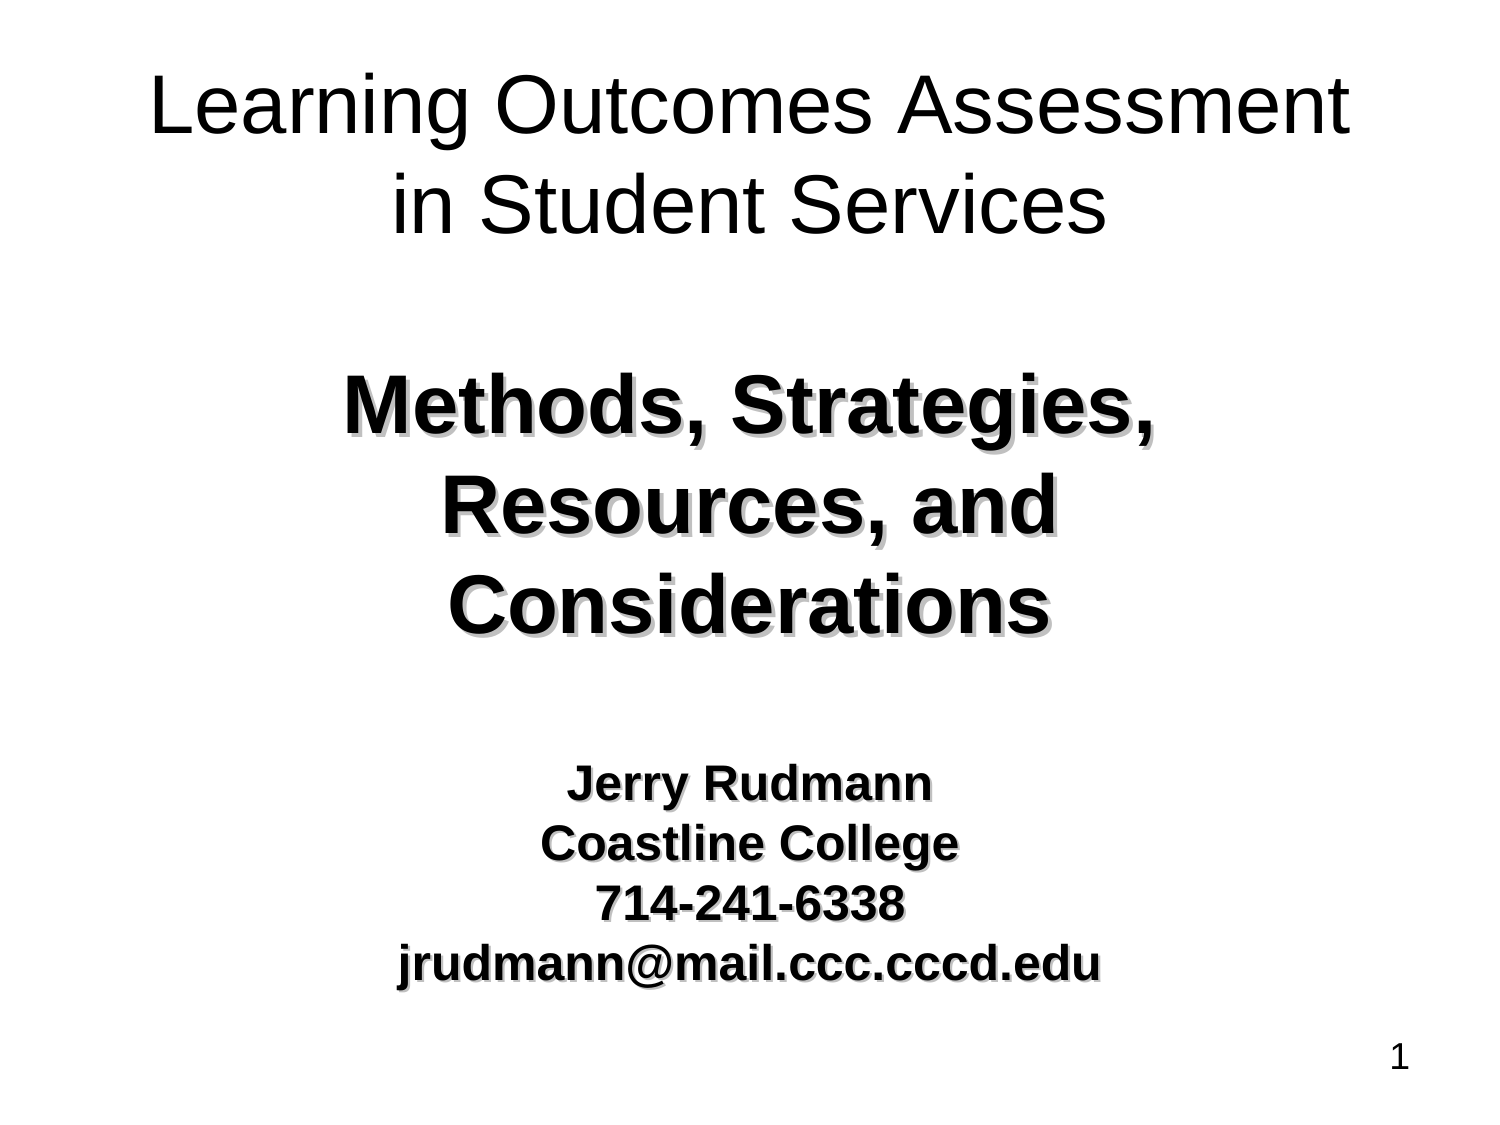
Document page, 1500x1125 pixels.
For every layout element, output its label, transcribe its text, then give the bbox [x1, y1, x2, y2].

title Learning Outcomes Assessment in Student Services Methods, Strategies, Resources, and Considerations Jerry Rudmann Coastline College 714-241-6338 jrudmann@mail.ccc.cccd.edu [112, 349, 1388, 591]
